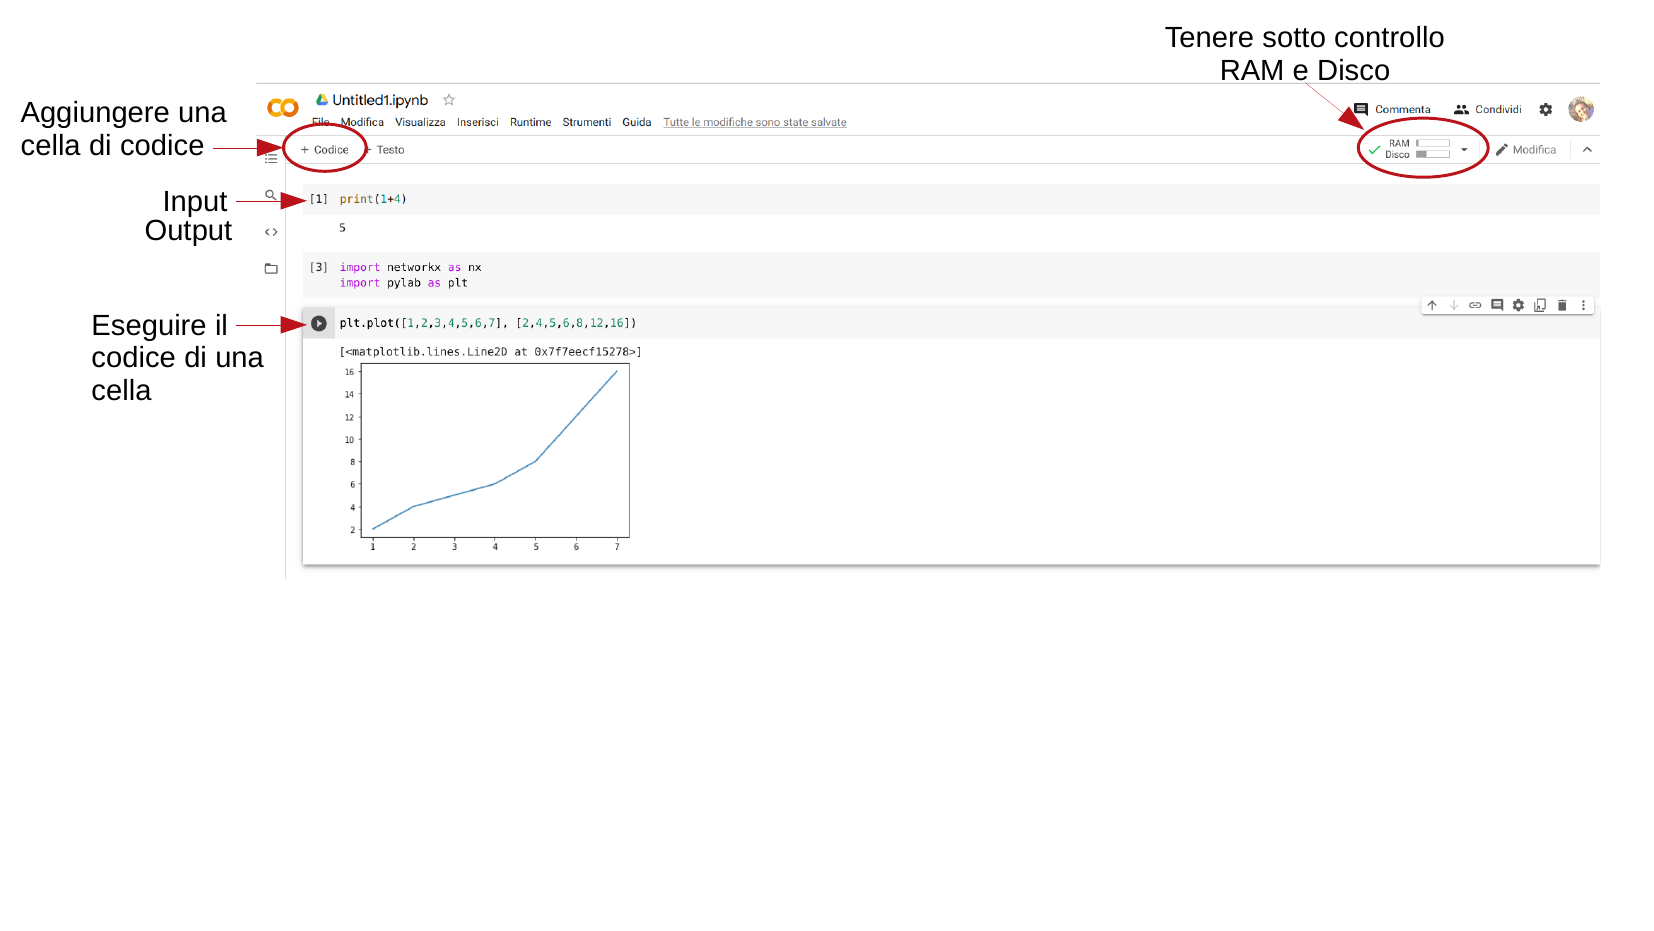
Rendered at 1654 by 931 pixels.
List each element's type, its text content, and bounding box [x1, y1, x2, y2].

text_box Input [147, 177, 254, 225]
picture [286, 126, 364, 169]
text_box Tenere sotto controllo RAM e Disco [1133, 14, 1477, 95]
text_box Output [129, 206, 249, 255]
text_box Eseguire il codice di una cella [76, 301, 304, 415]
picture [256, 82, 1601, 579]
text_box Aggiungere una cella di codice [5, 88, 254, 169]
